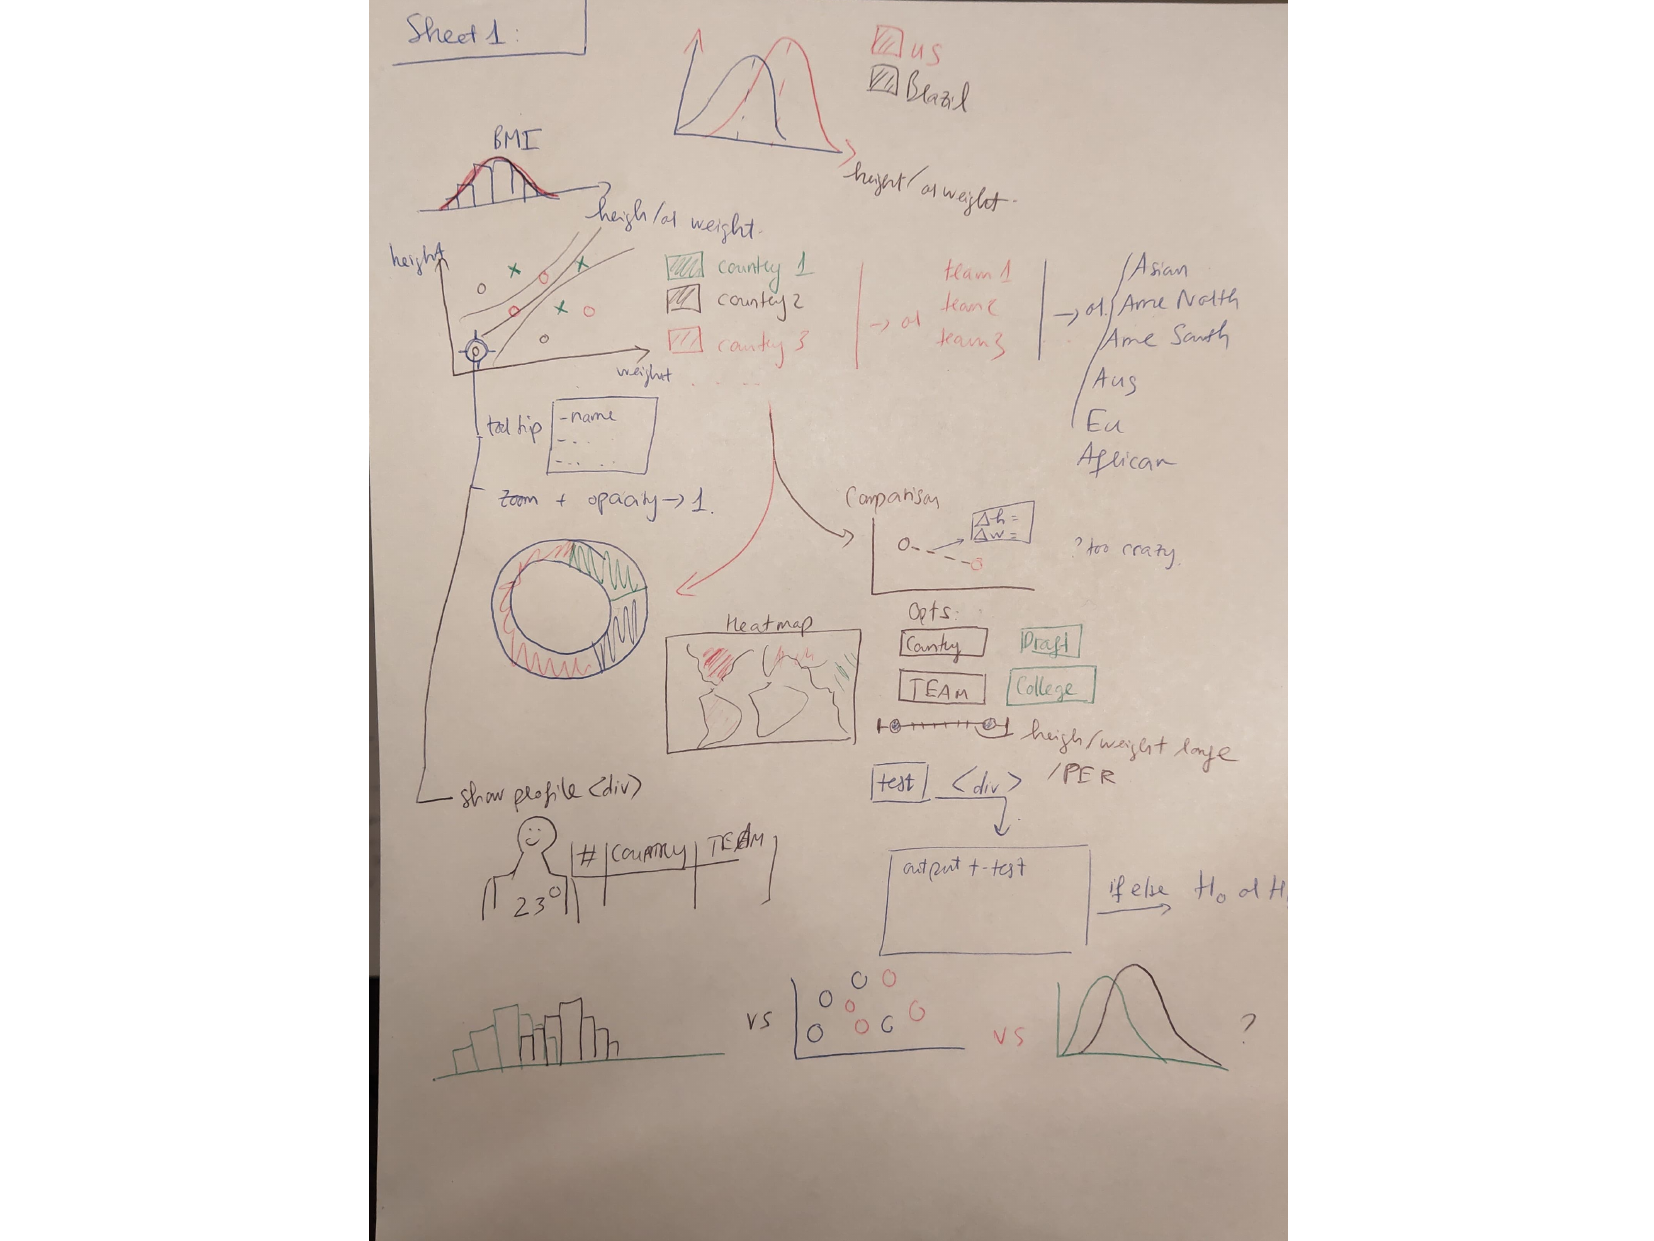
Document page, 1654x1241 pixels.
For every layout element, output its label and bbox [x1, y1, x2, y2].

picture [369, 0, 1288, 1241]
